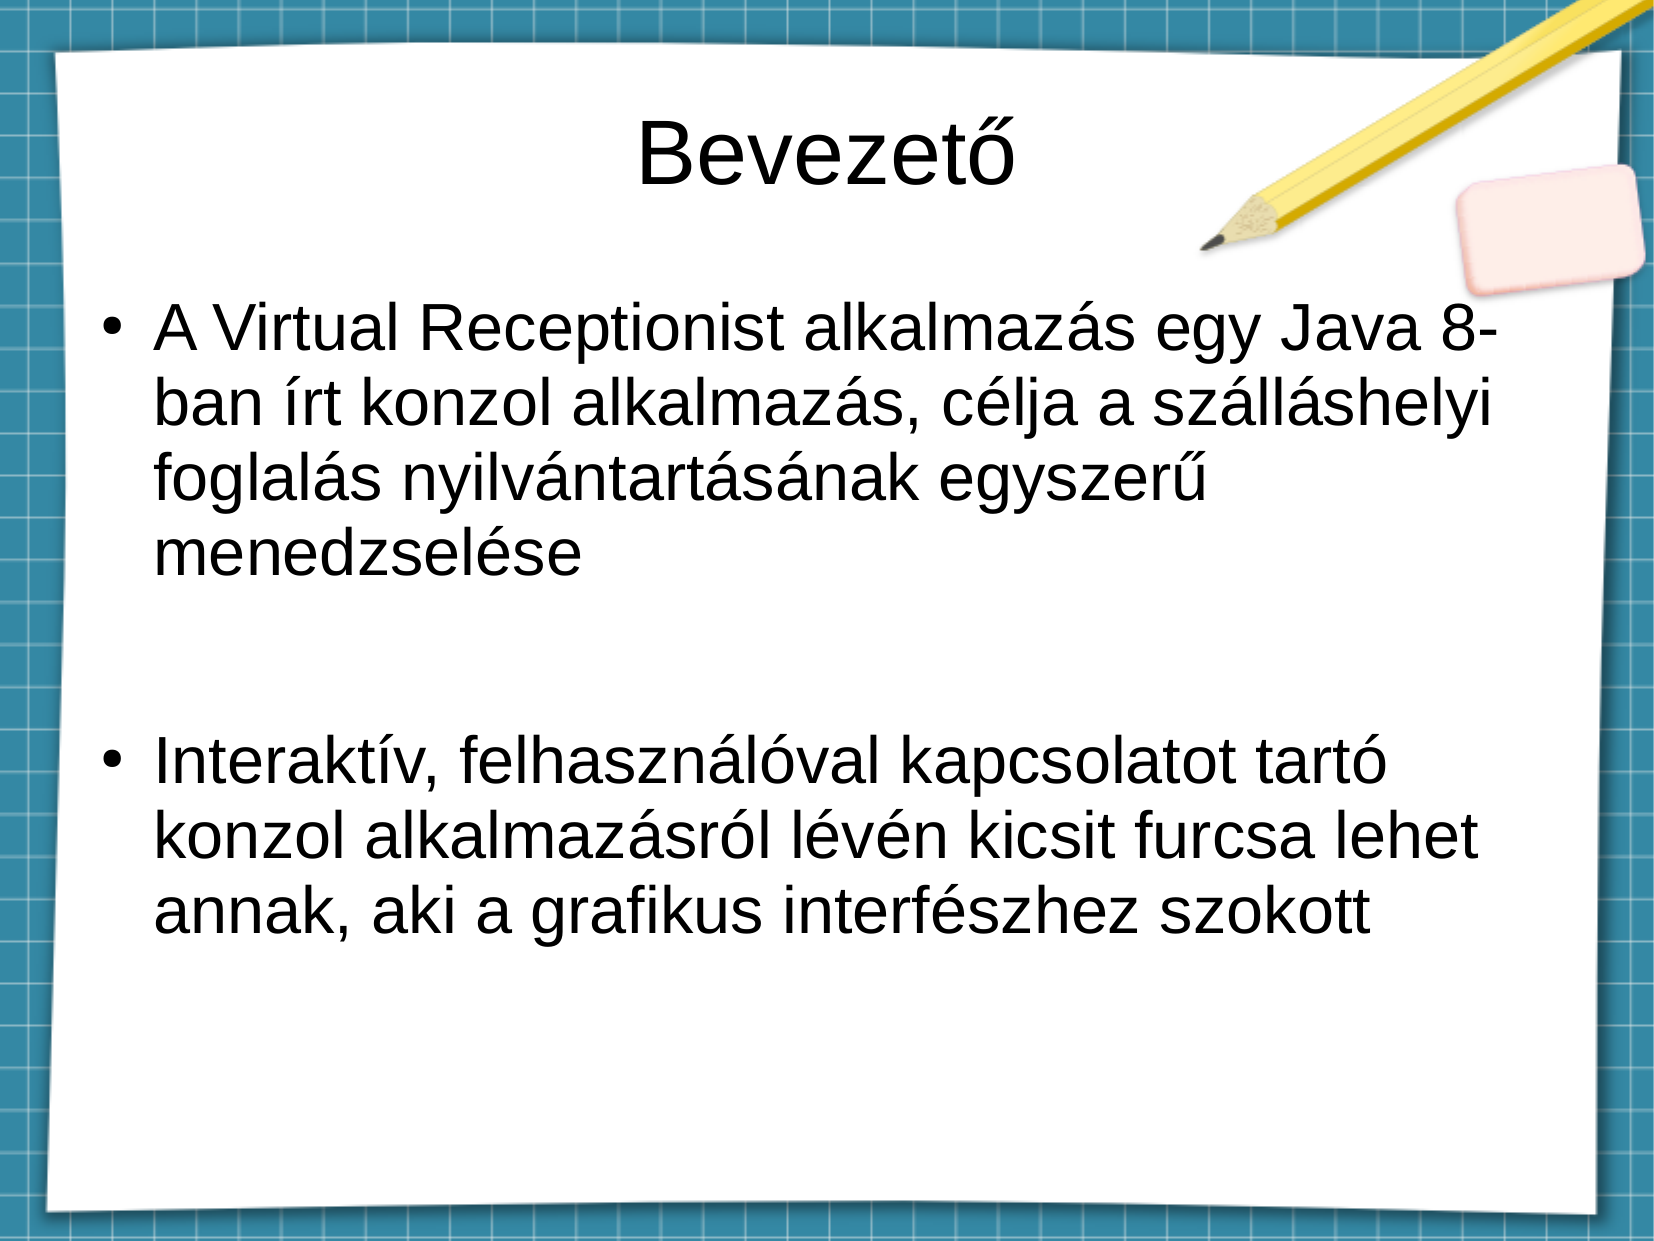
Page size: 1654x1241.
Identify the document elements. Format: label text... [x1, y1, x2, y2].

title Bevezető [82, 49, 1571, 257]
list A Virtual Receptionist alkalmazás egy Java 8-ban írt konzol alkalmazás, célja a szálláshelyi foglalás nyilvántartásának egyszerű menedzselése Interaktív, felhasználóval kapcsolatot tartó konzol alkalmazásról lévén kicsit furcsa lehet annak, aki a grafikus interfészhez szokott [82, 290, 1571, 1010]
picture [0, 0, 1654, 1241]
